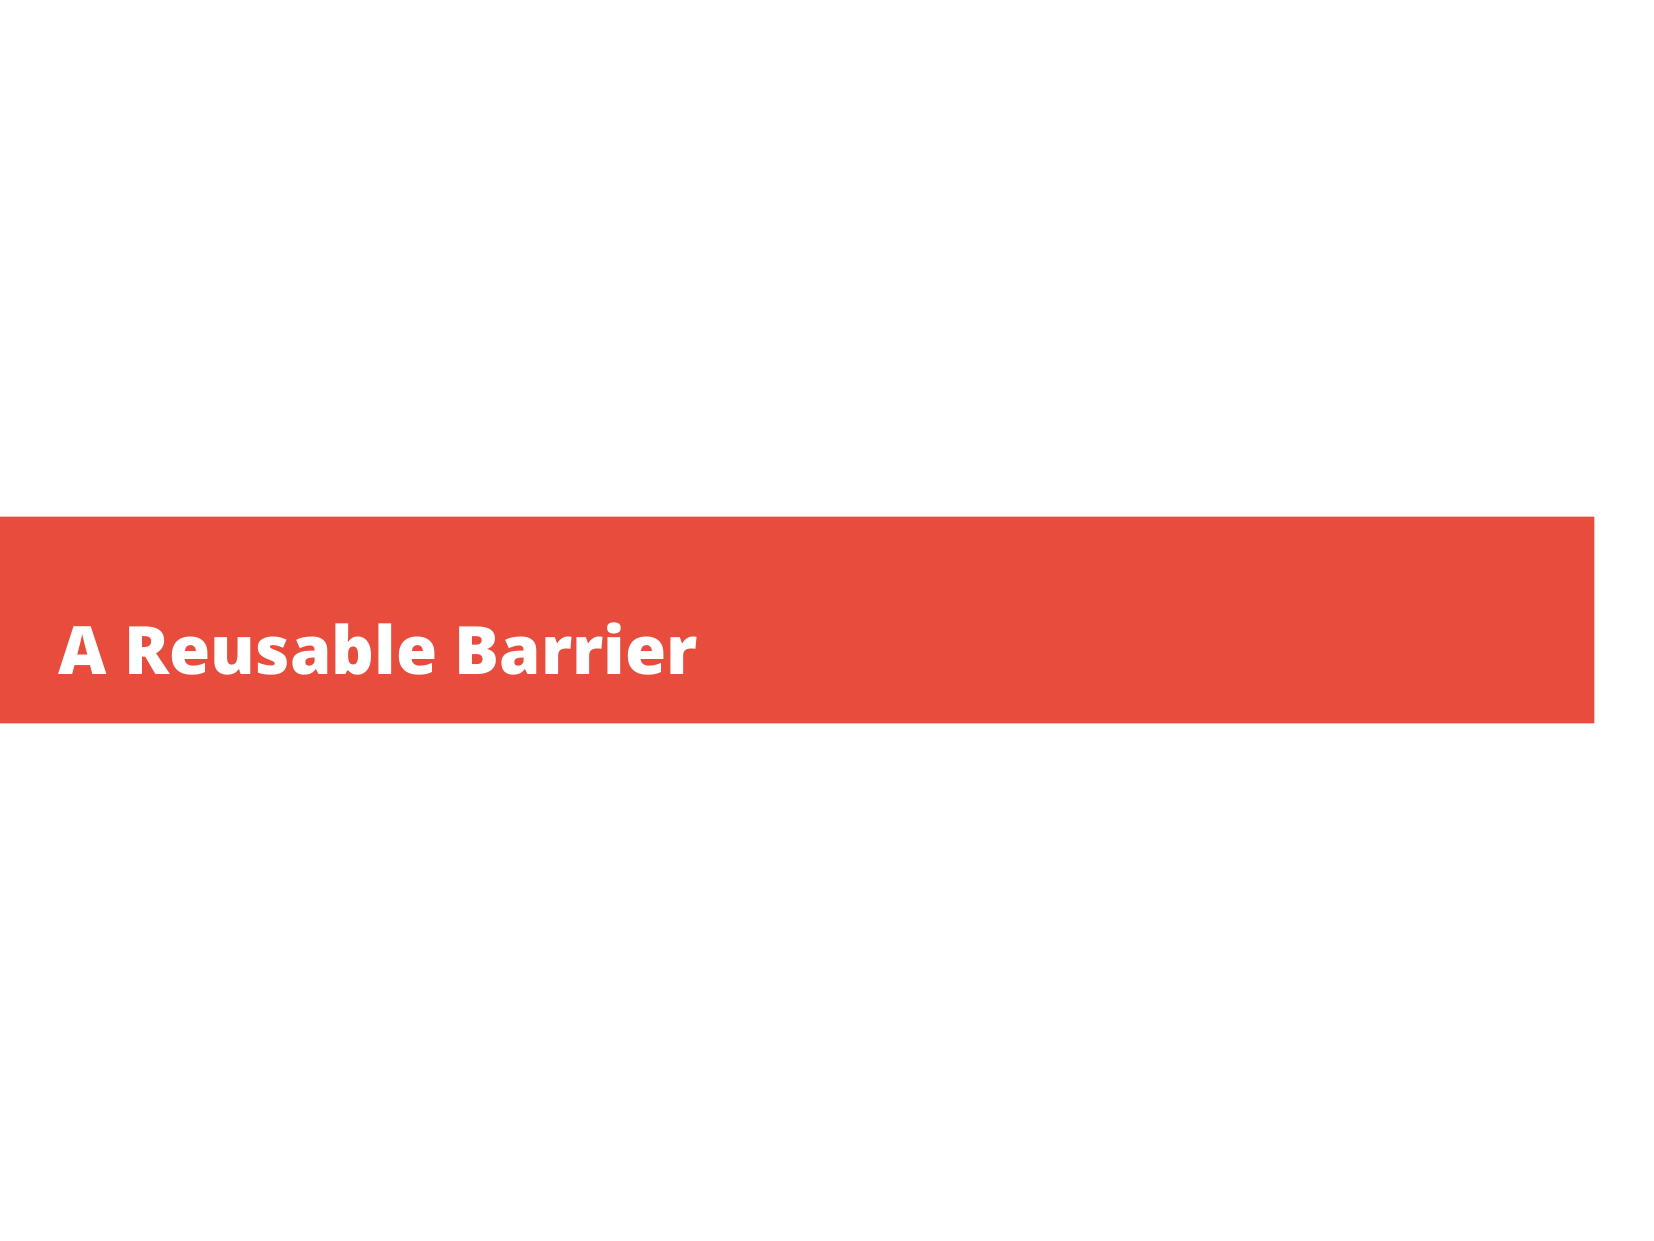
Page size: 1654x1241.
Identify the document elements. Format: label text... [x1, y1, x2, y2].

title A Reusable Barrier [59, 546, 1595, 694]
